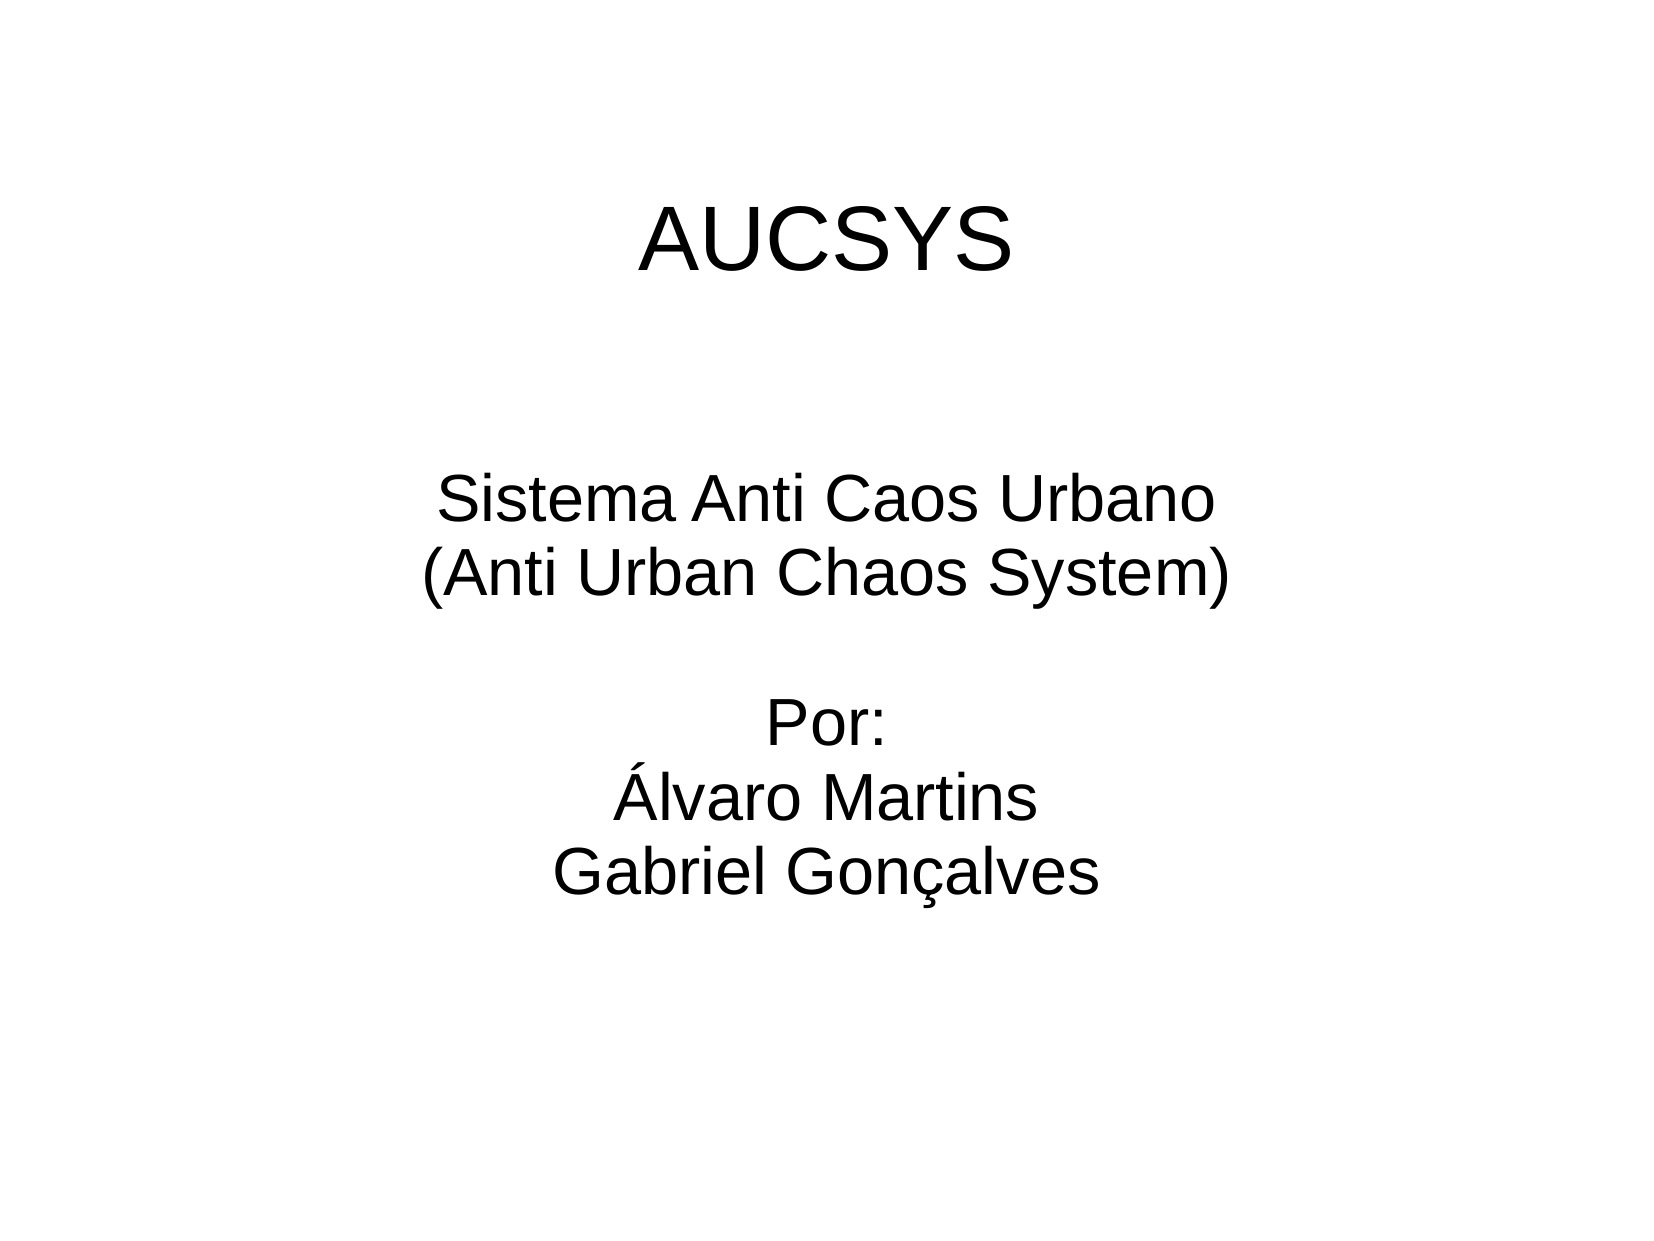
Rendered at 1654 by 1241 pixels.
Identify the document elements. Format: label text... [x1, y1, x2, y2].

title AUCSYS [82, 135, 1571, 343]
subtitle Sistema Anti Caos Urbano (Anti Urban Chaos System) Por: Álvaro Martins Gabriel Gonçalves [82, 460, 1571, 1180]
